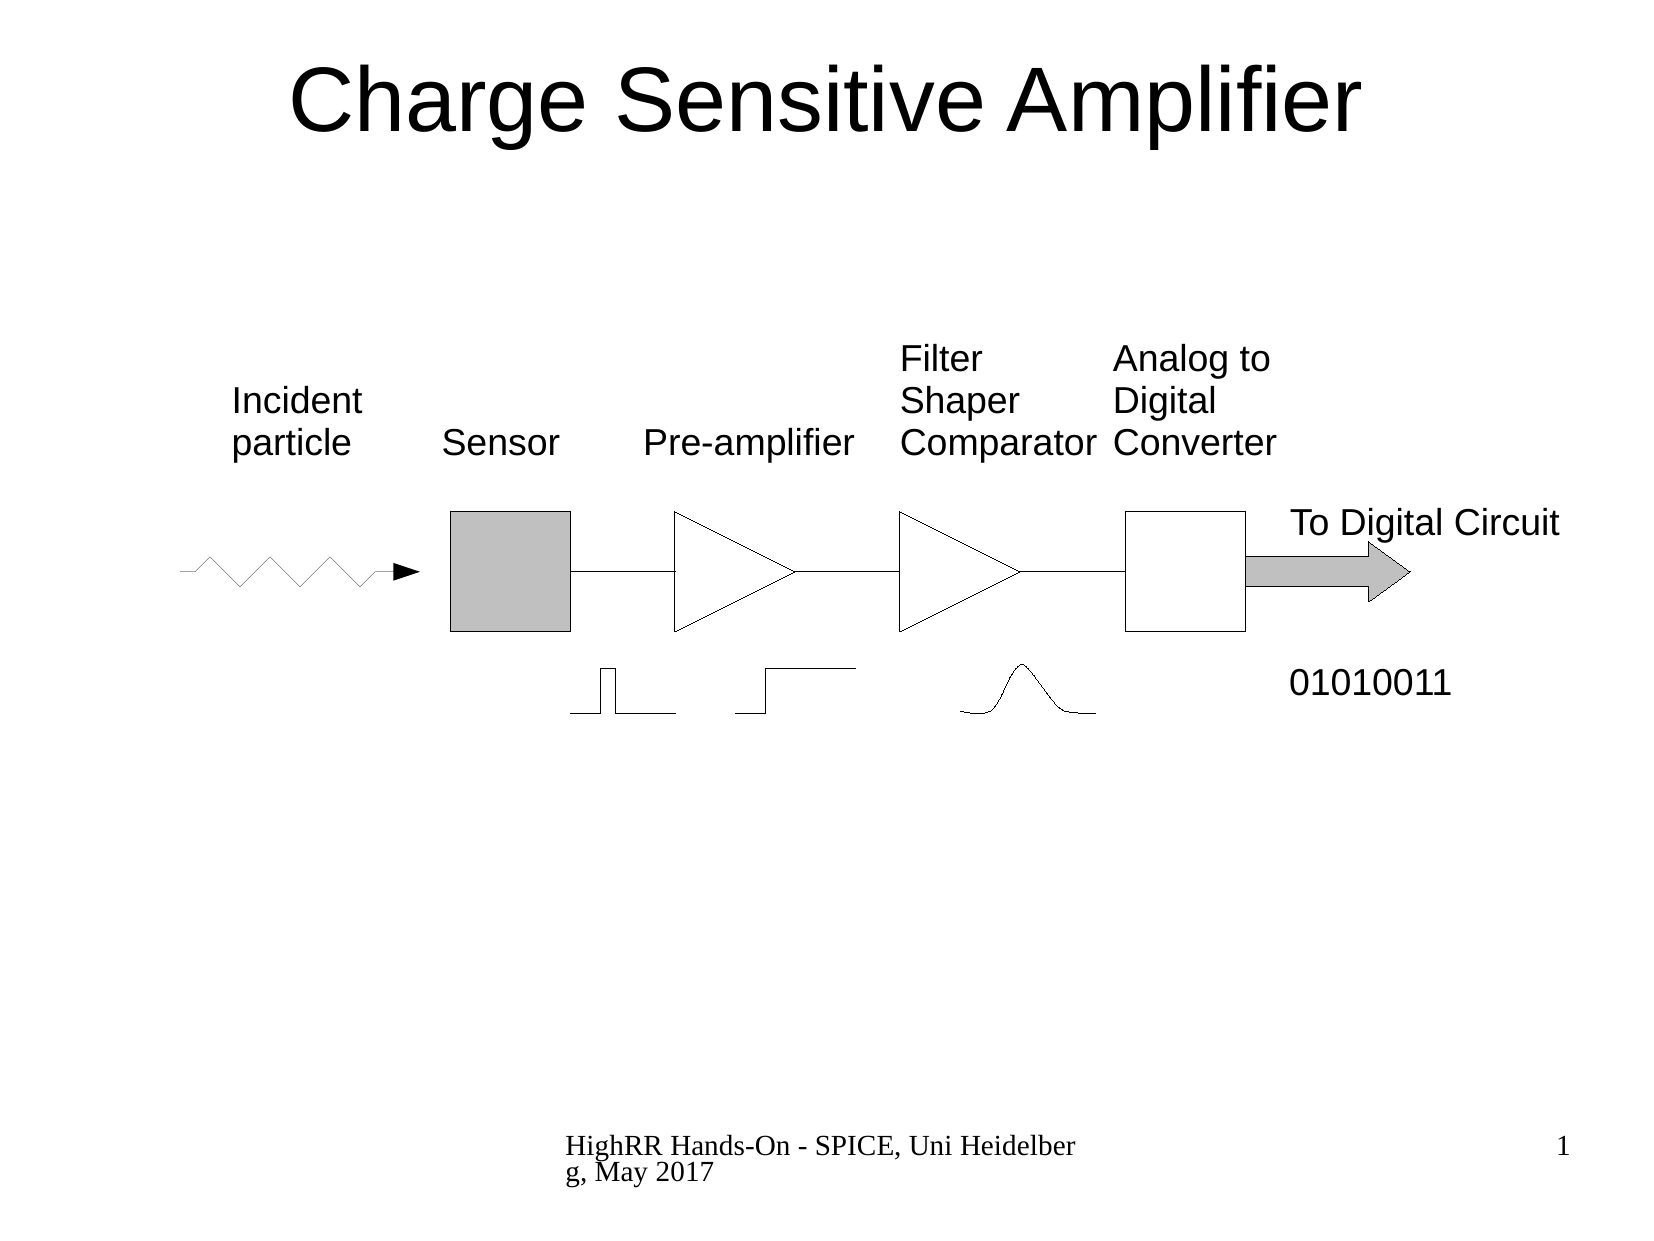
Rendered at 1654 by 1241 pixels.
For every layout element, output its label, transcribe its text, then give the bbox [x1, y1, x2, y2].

text_box [450, 511, 571, 632]
text_box [899, 511, 1020, 632]
text_box Incident particle [216, 371, 378, 471]
text_box To Digital Circuit [1275, 494, 1575, 551]
text_box Filter Shaper Comparator [885, 329, 1098, 471]
text_box Analog to Digital Converter [1098, 329, 1339, 471]
text_box Sensor [426, 413, 586, 471]
title Charge Sensitive Amplifier [82, 48, 1571, 152]
text_box [674, 511, 795, 632]
text_box [1245, 551, 1411, 602]
text_box 01010011 [1274, 653, 1471, 711]
text_box Pre-amplifier [628, 413, 871, 471]
